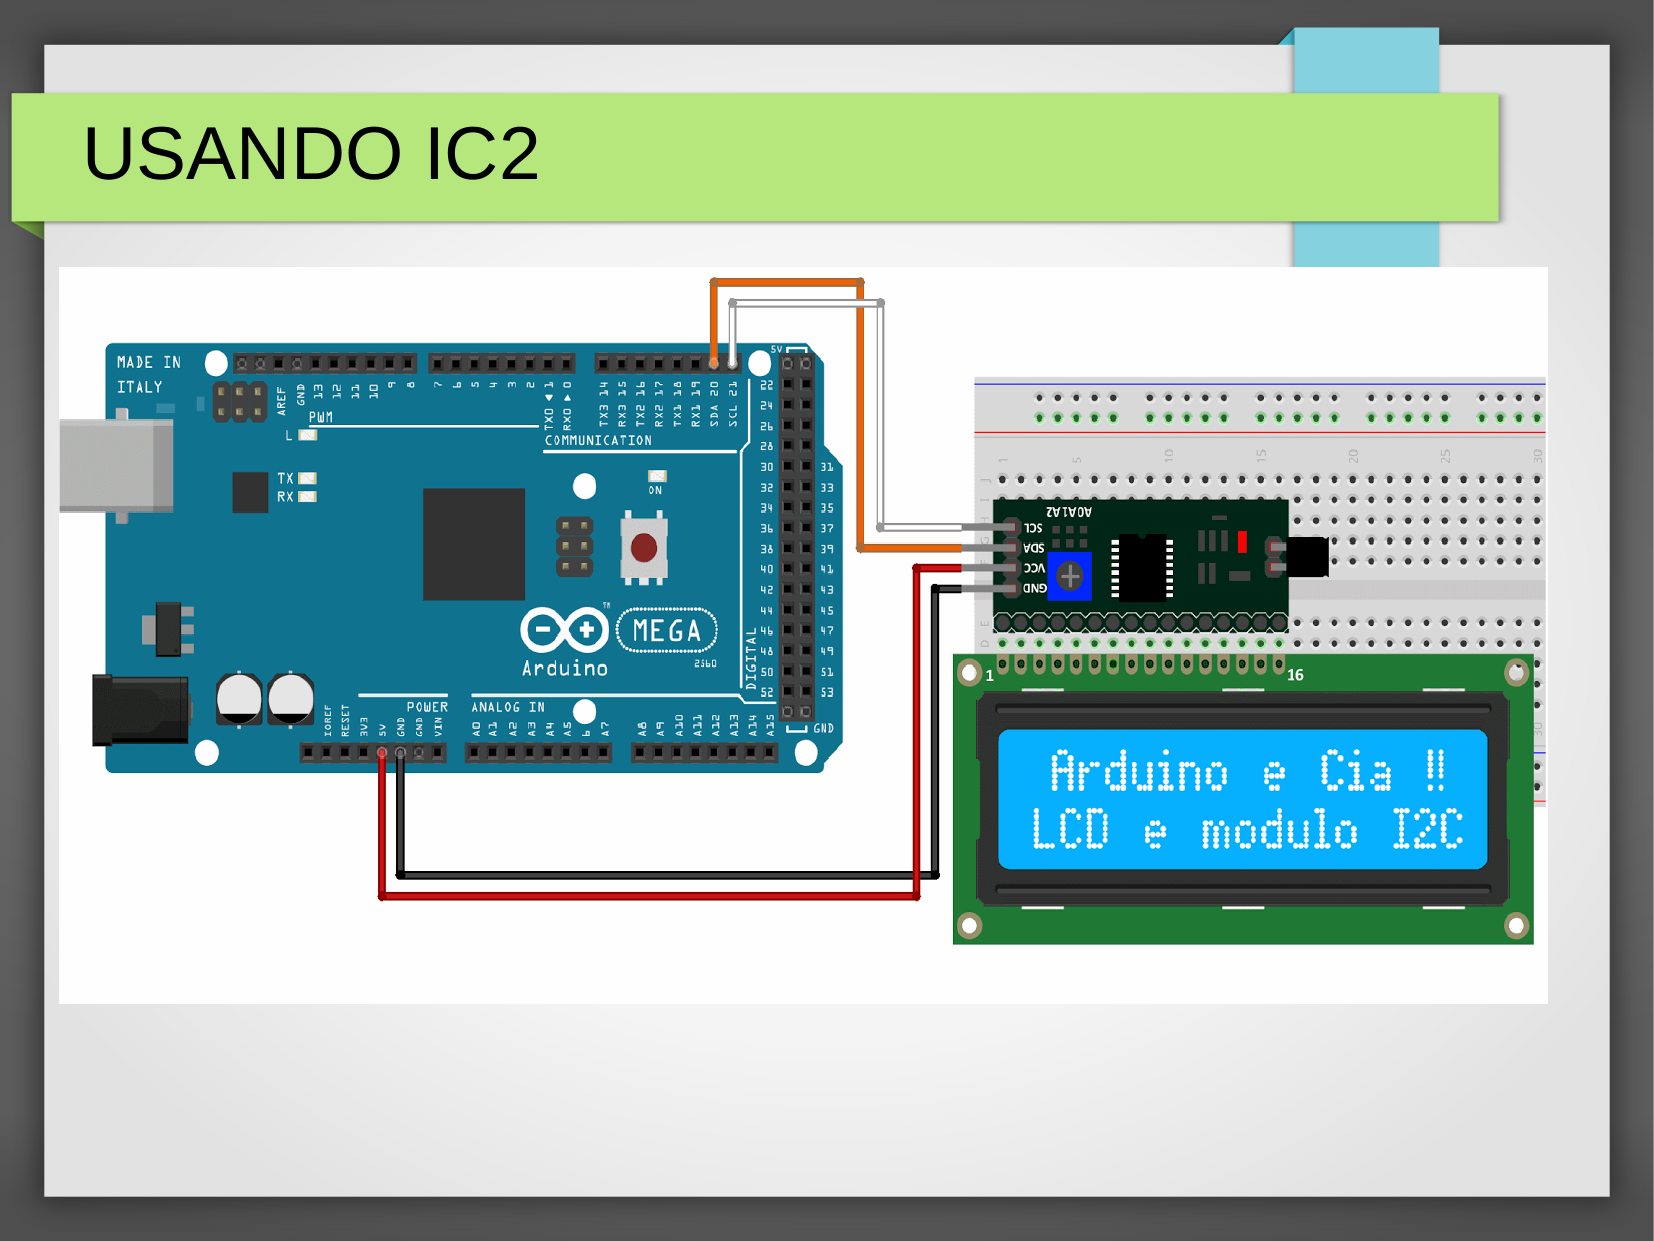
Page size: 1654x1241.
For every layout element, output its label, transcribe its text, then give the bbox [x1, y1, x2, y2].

title USANDO IC2 [82, 94, 1264, 213]
picture [0, 0, 1654, 1241]
